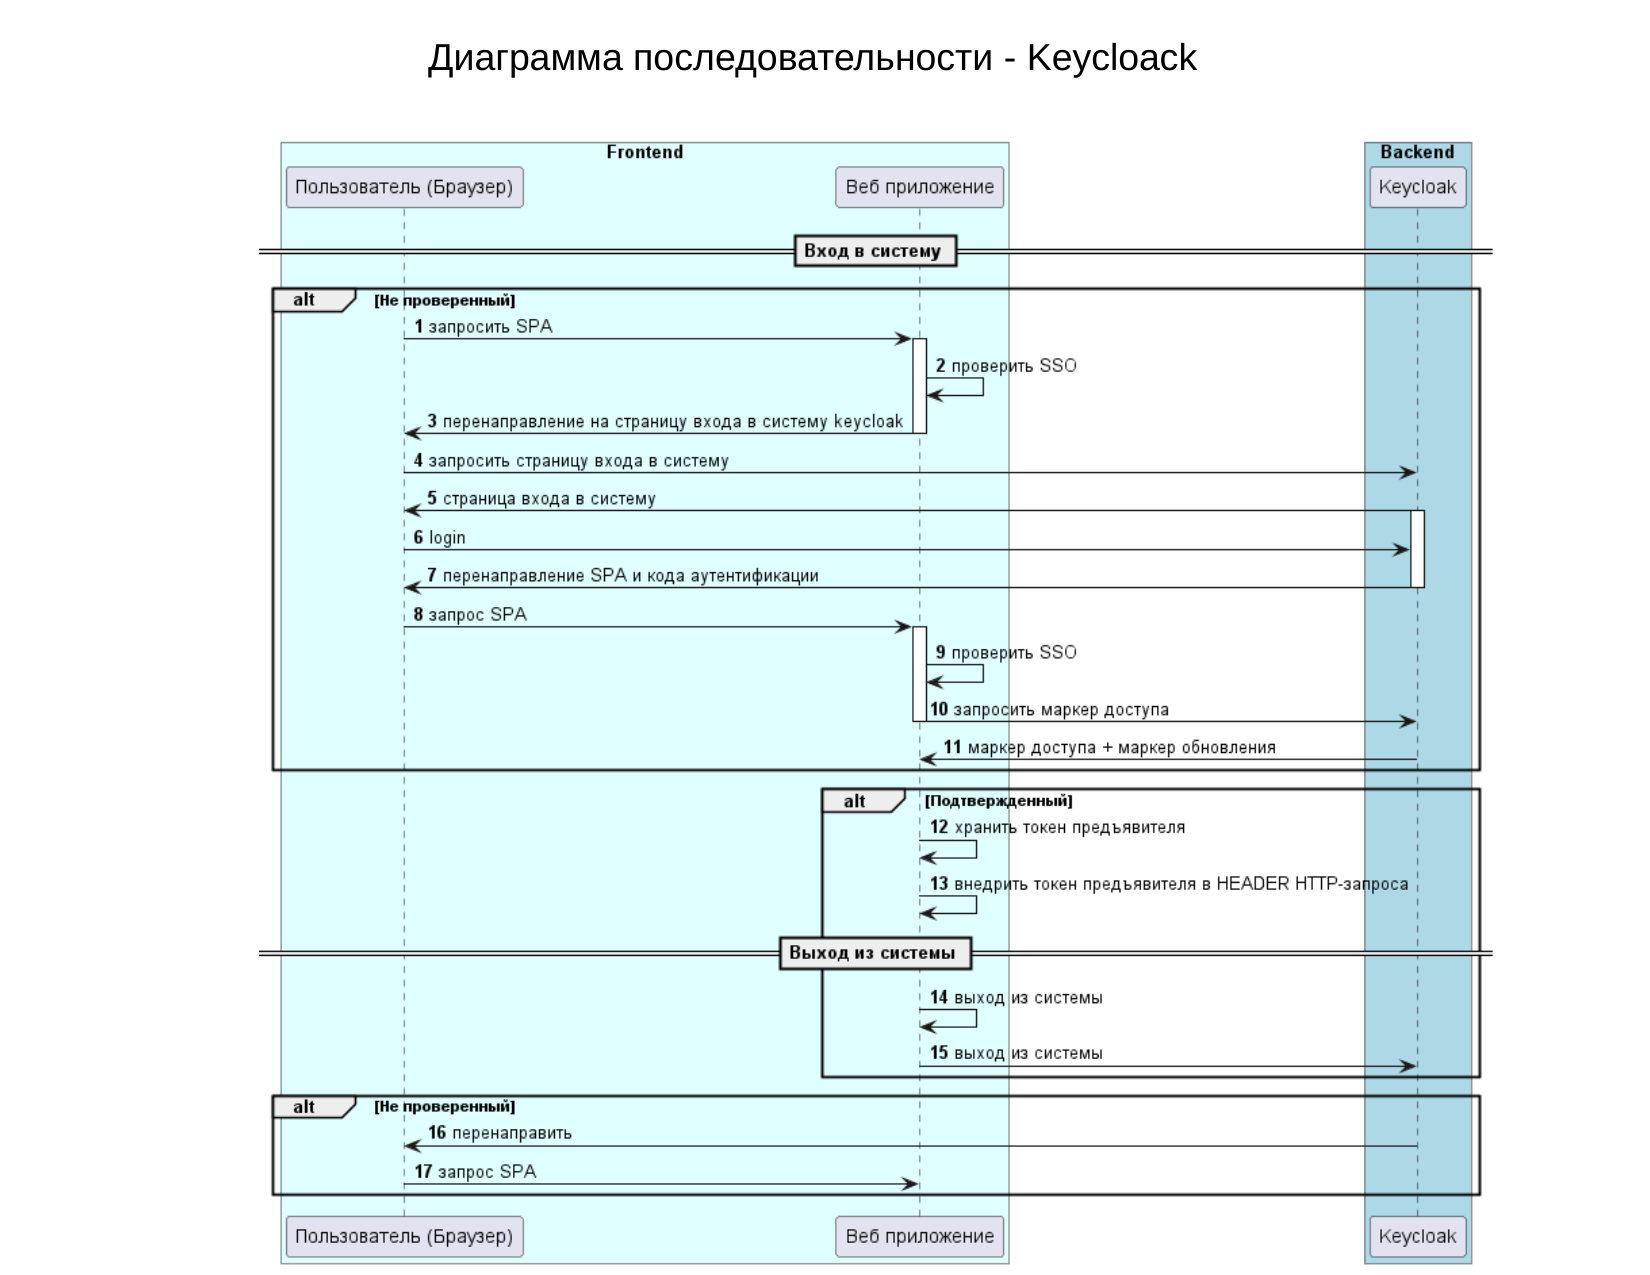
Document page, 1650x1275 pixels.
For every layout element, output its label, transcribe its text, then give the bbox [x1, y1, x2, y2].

text_box <slide-name> [413, 29, 1270, 87]
picture [259, 134, 1501, 1270]
